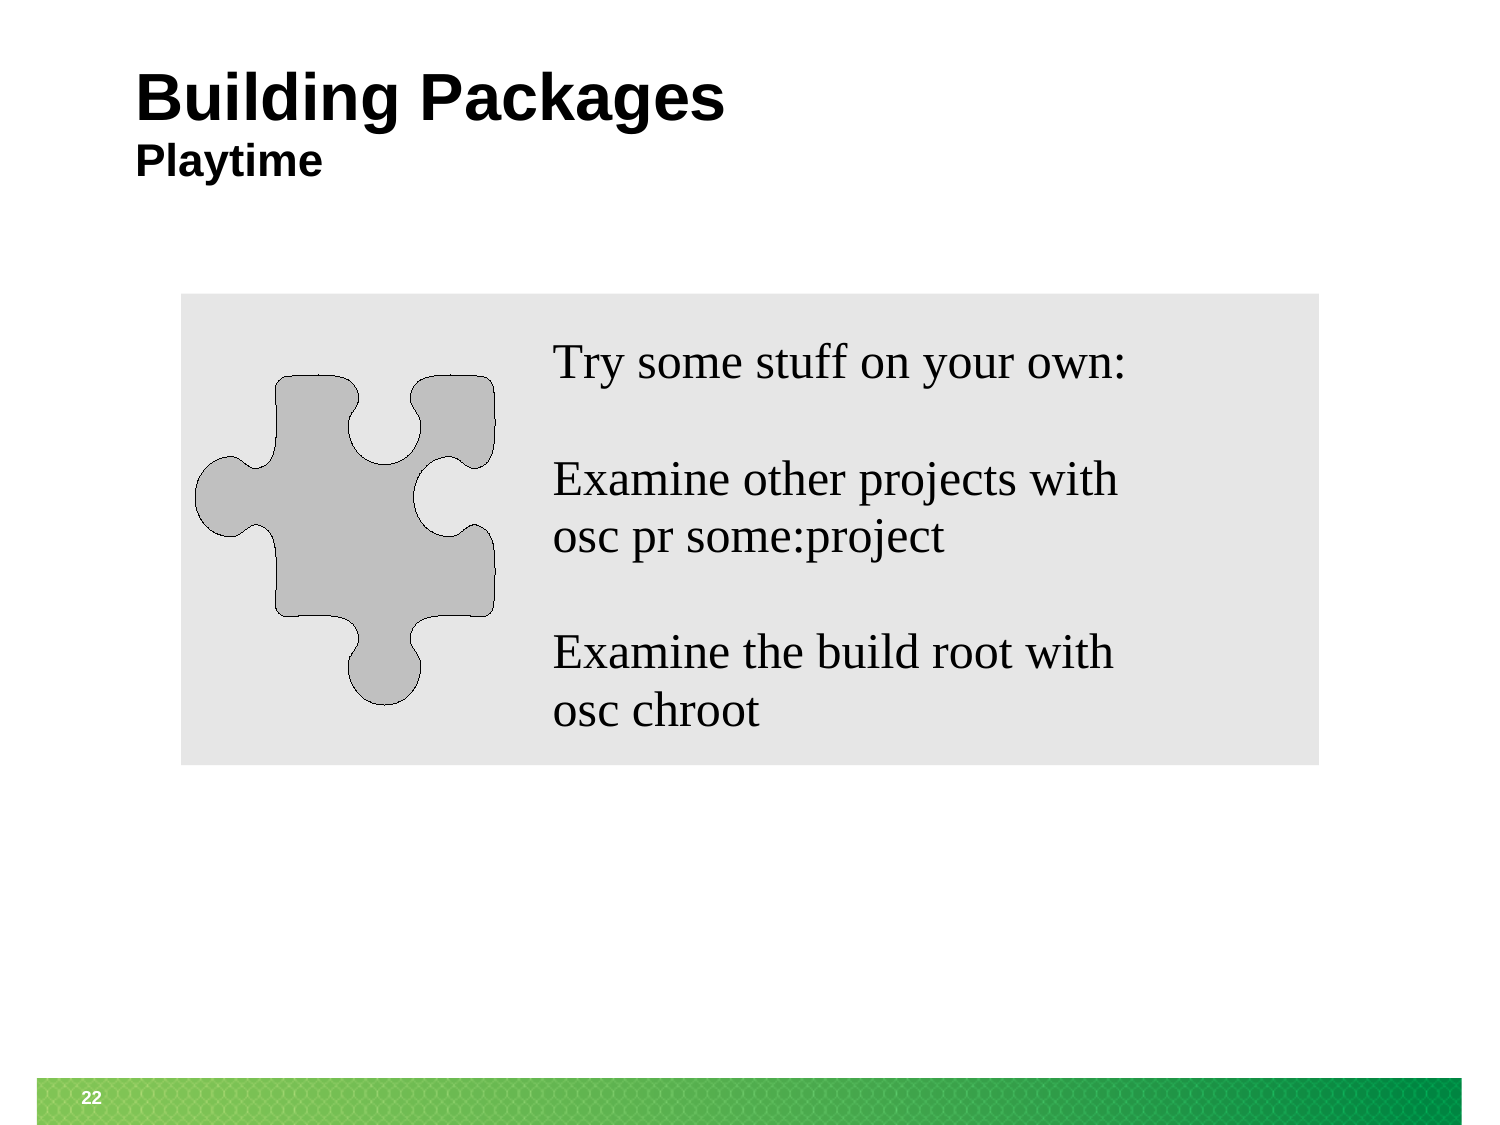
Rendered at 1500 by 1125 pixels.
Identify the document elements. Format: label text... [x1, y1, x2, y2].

picture [36, 1078, 1462, 1125]
title Building Packages Playtime [135, 41, 1372, 204]
text_box Try some stuff on your own: Examine other projects with osc pr some:project Examine the build root with osc chroot [552, 331, 1128, 736]
text_box [181, 293, 1319, 766]
